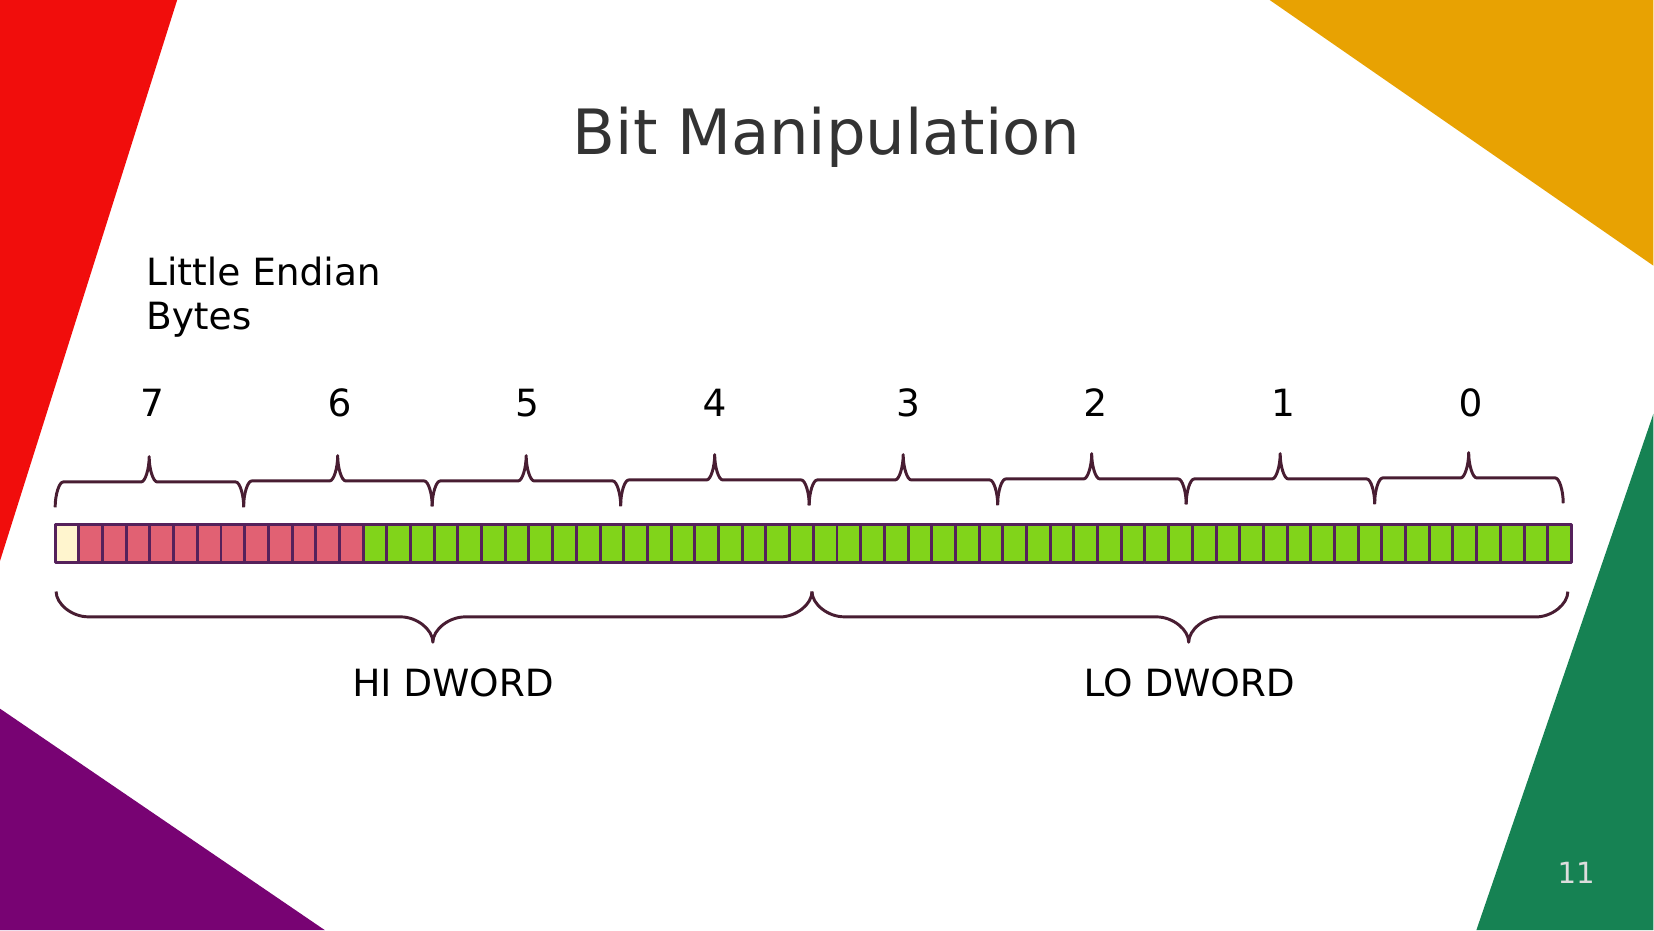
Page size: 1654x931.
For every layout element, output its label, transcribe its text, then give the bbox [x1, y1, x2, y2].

text_box 6 [312, 373, 369, 433]
text_box [55, 524, 1572, 563]
text_box 1 [1256, 373, 1313, 433]
text_box 0 [1443, 373, 1500, 433]
text_box LO DWORD [1068, 654, 1332, 713]
text_box 4 [687, 373, 745, 433]
text_box 3 [881, 373, 938, 433]
text_box 2 [1068, 373, 1125, 433]
text_box 5 [500, 373, 557, 433]
text_box 7 [125, 373, 182, 433]
title Bit Manipulation [118, 59, 1536, 207]
text_box Little Endian Bytes [131, 243, 451, 346]
text_box HI DWORD [337, 654, 601, 713]
